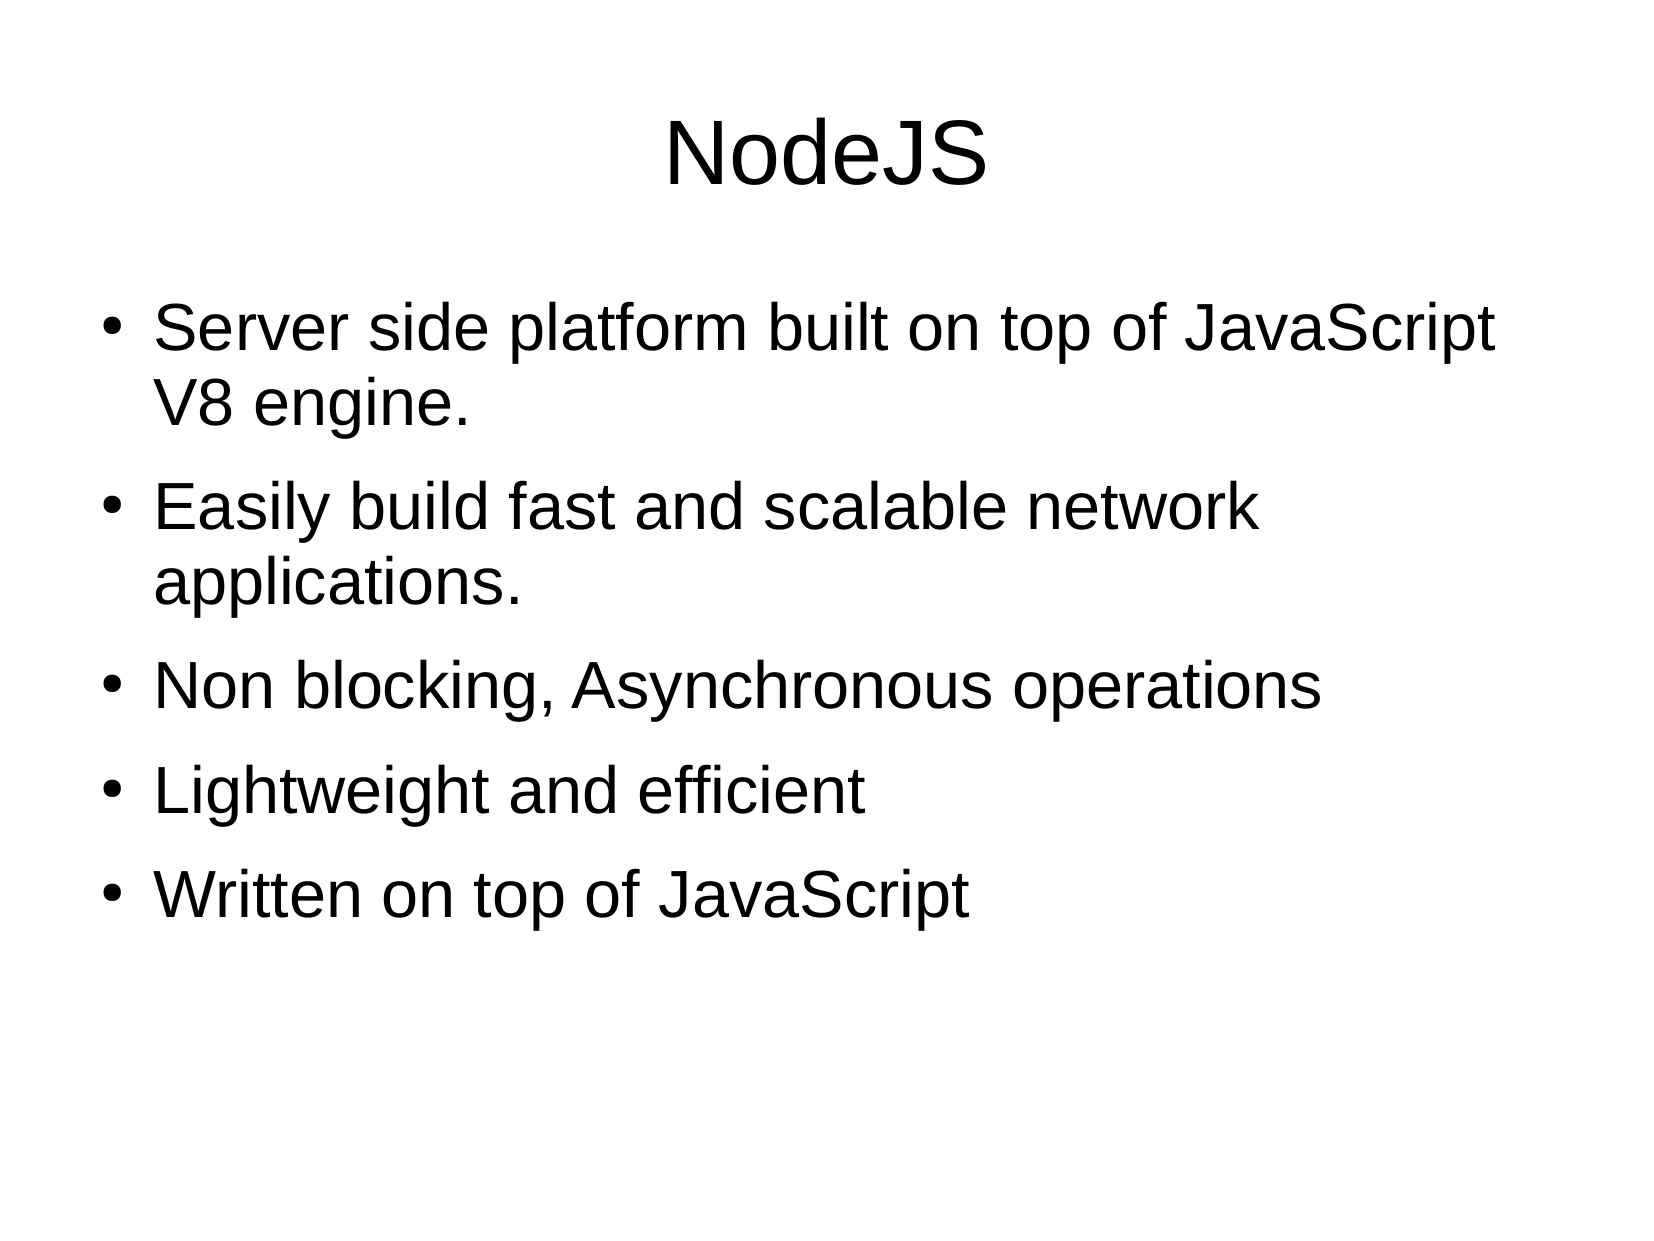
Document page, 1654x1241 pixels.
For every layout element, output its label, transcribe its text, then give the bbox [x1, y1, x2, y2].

title NodeJS [82, 49, 1571, 257]
list Server side platform built on top of JavaScript V8 engine. Easily build fast and scalable network applications. Non blocking, Asynchronous operations Lightweight and efficient Written on top of JavaScript [82, 290, 1571, 1010]
